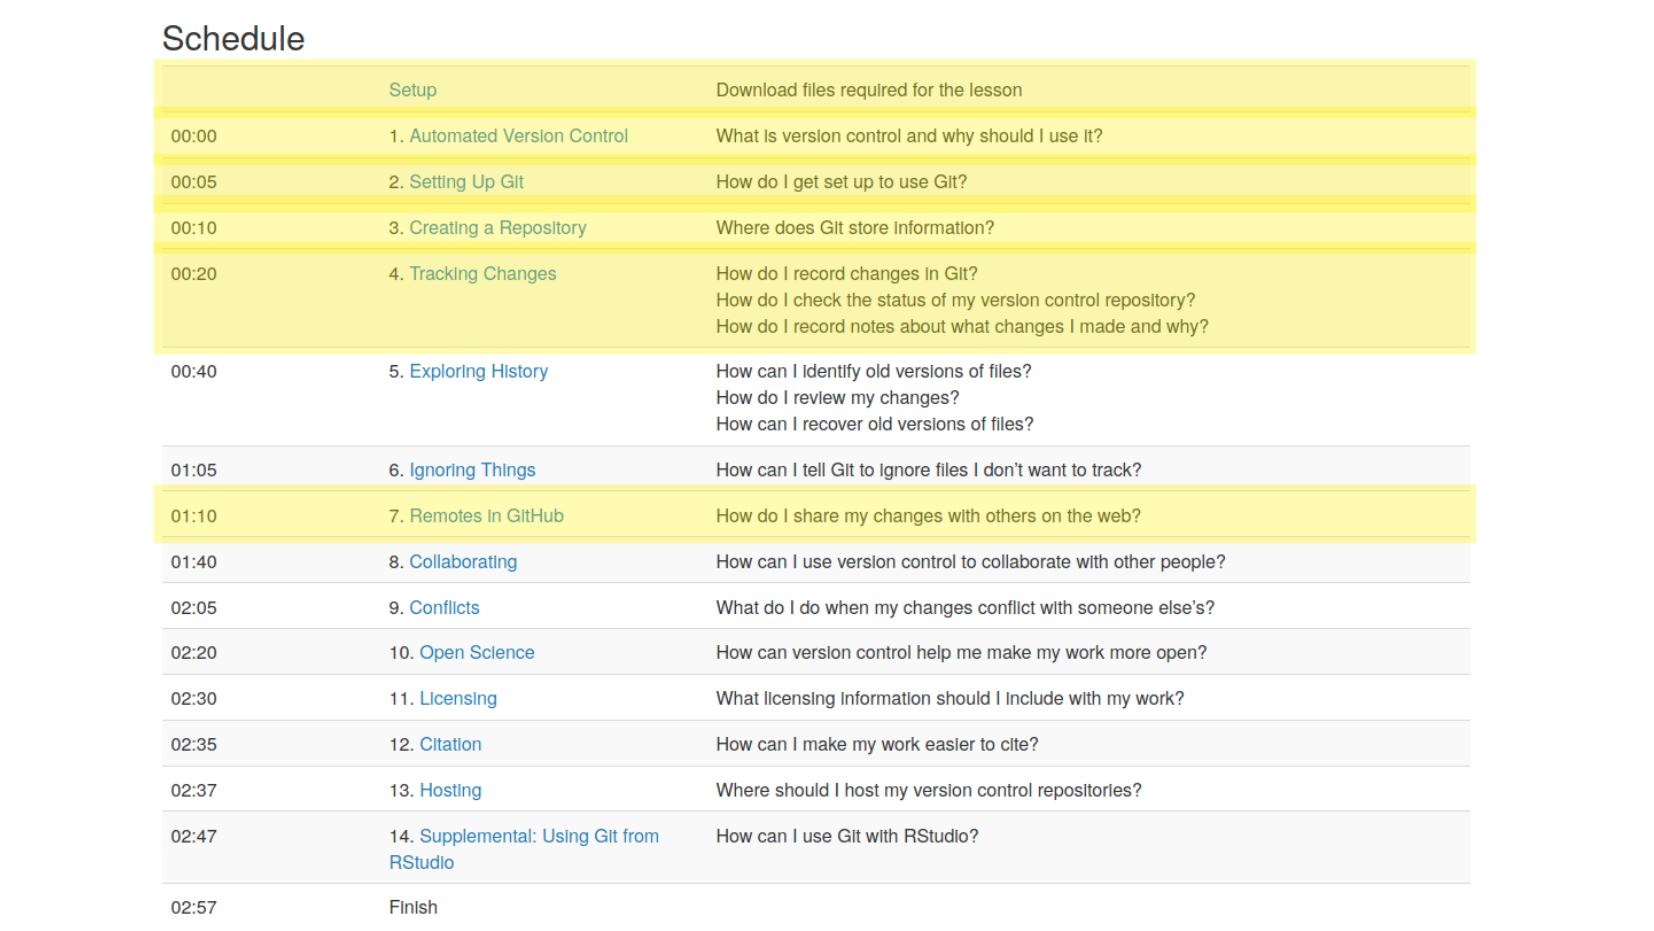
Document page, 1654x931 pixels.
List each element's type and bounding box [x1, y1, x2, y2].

picture [144, 0, 1513, 931]
text_box [153, 59, 1477, 355]
text_box [153, 484, 1477, 544]
